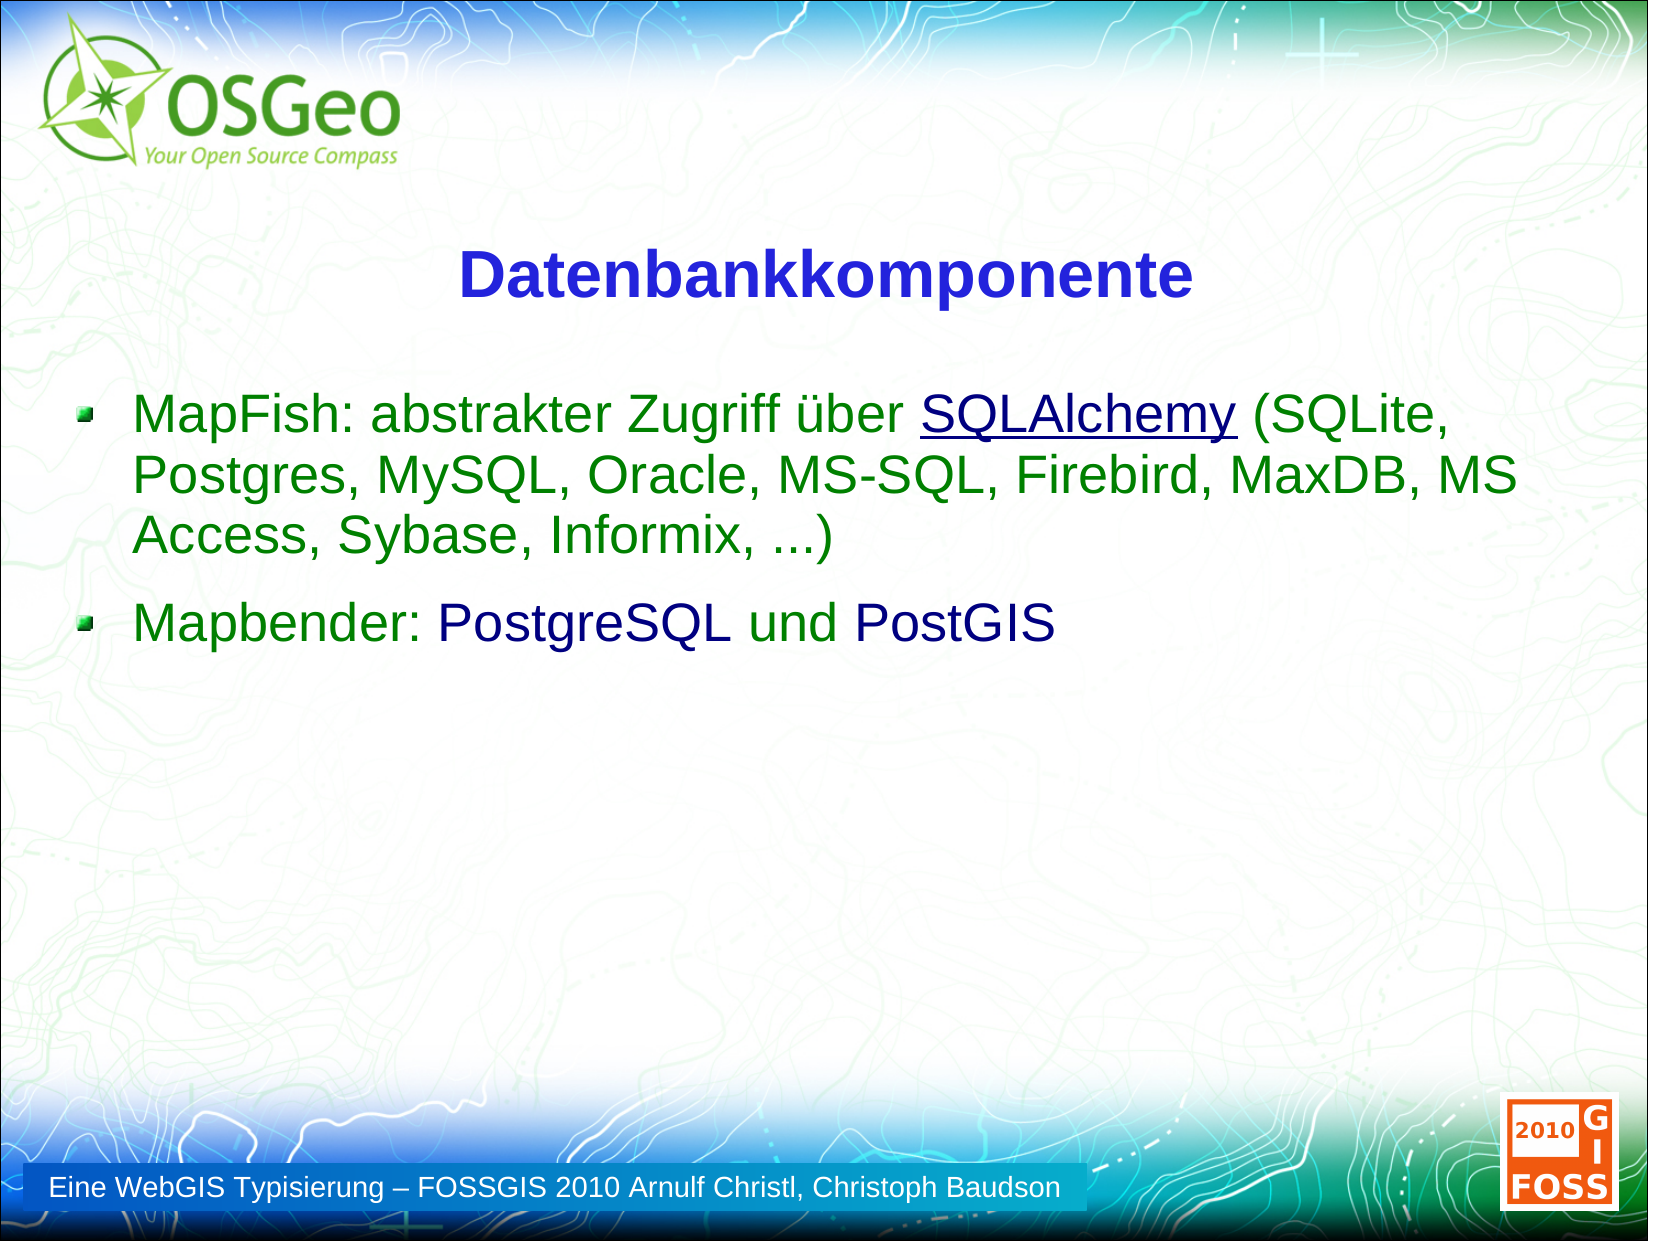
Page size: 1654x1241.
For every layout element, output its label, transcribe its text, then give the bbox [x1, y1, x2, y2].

picture [1, 1, 1647, 1240]
title Datenbankkomponente [82, 208, 1571, 342]
list MapFish: abstrakter Zugriff über SQLAlchemy (SQLite, Postgres, MySQL, Oracle, MS-SQL, Firebird, MaxDB, MS Access, Sybase, Informix, ...) Mapbender: PostgreSQL und PostGIS [76, 383, 1565, 1188]
